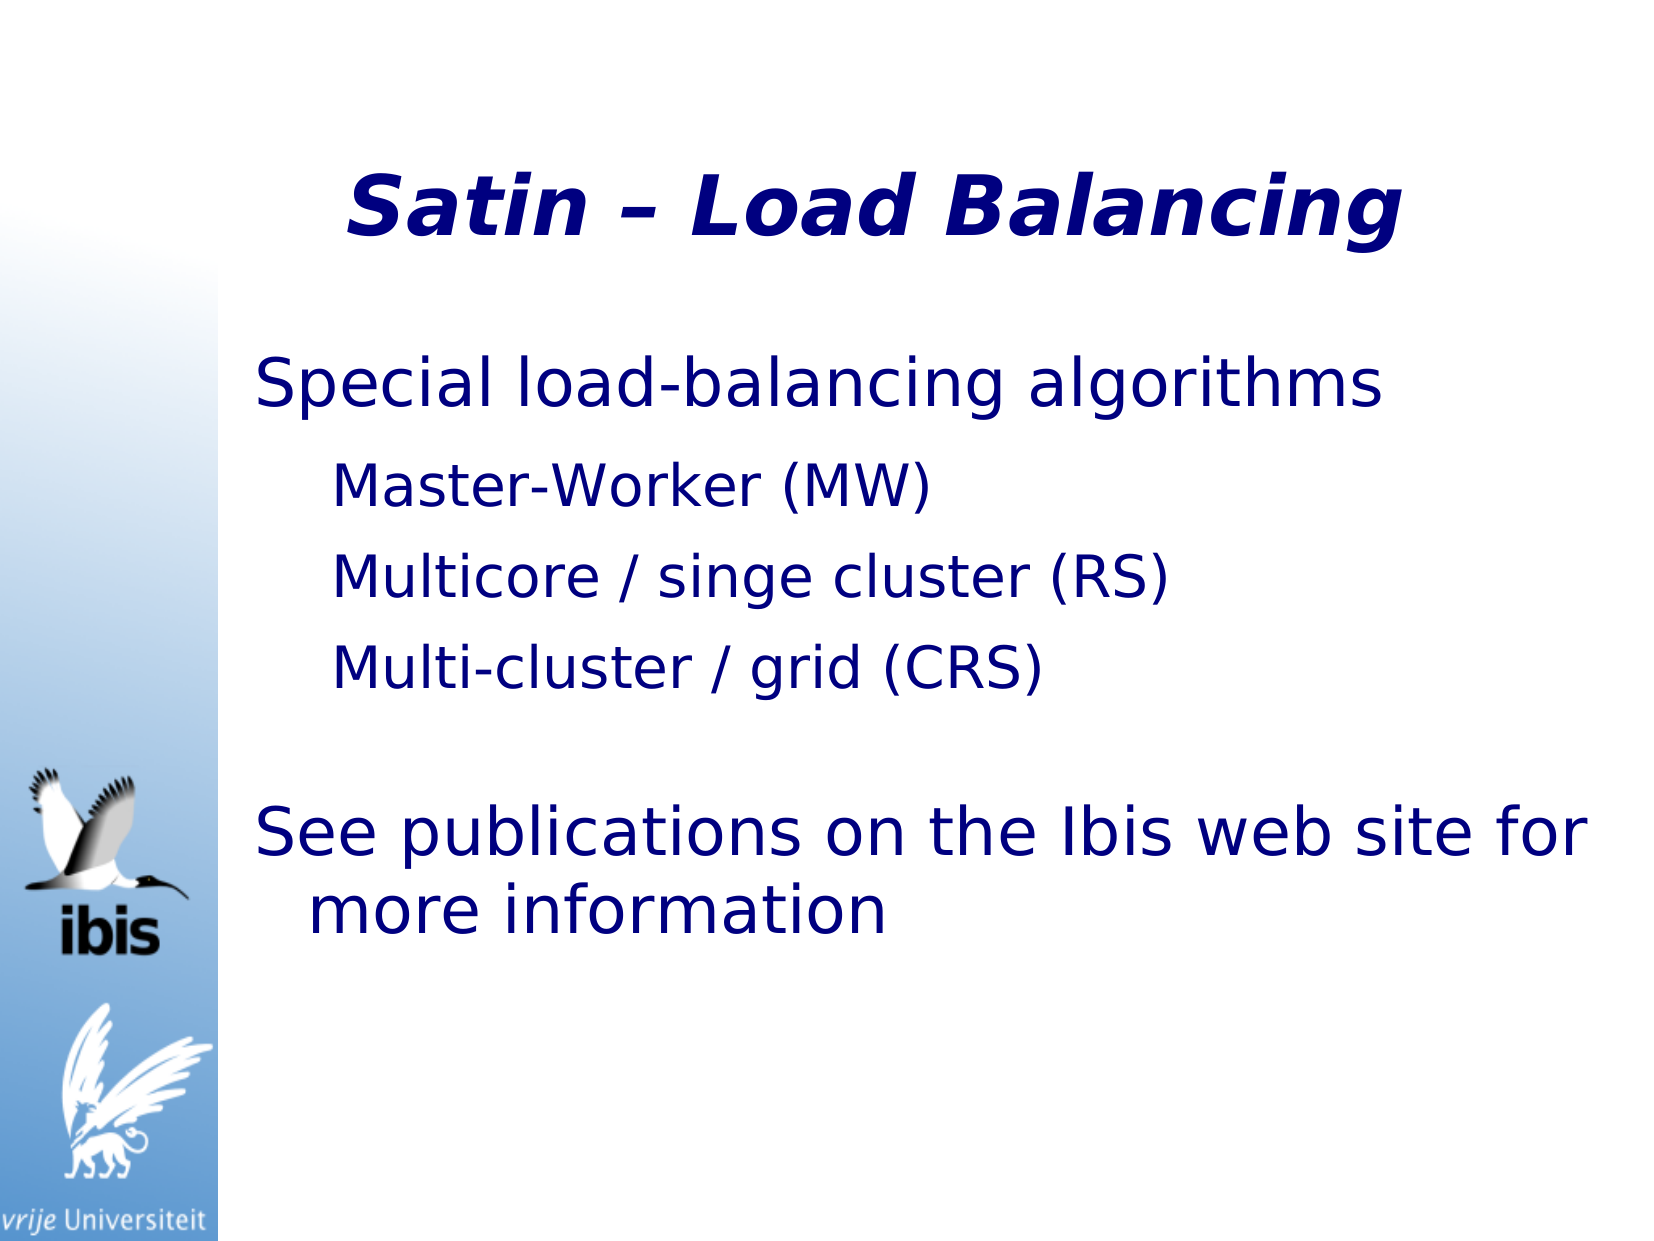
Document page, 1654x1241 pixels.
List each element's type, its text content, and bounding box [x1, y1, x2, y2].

list Special load-balancing algorithms Master-Worker (MW) Multicore / singe cluster (RS) Multi-cluster / grid (CRS) See publications on the Ibis web site for more information [236, 344, 1615, 1196]
title Satin – Load Balancing [219, 102, 1534, 311]
picture [0, 0, 218, 1241]
